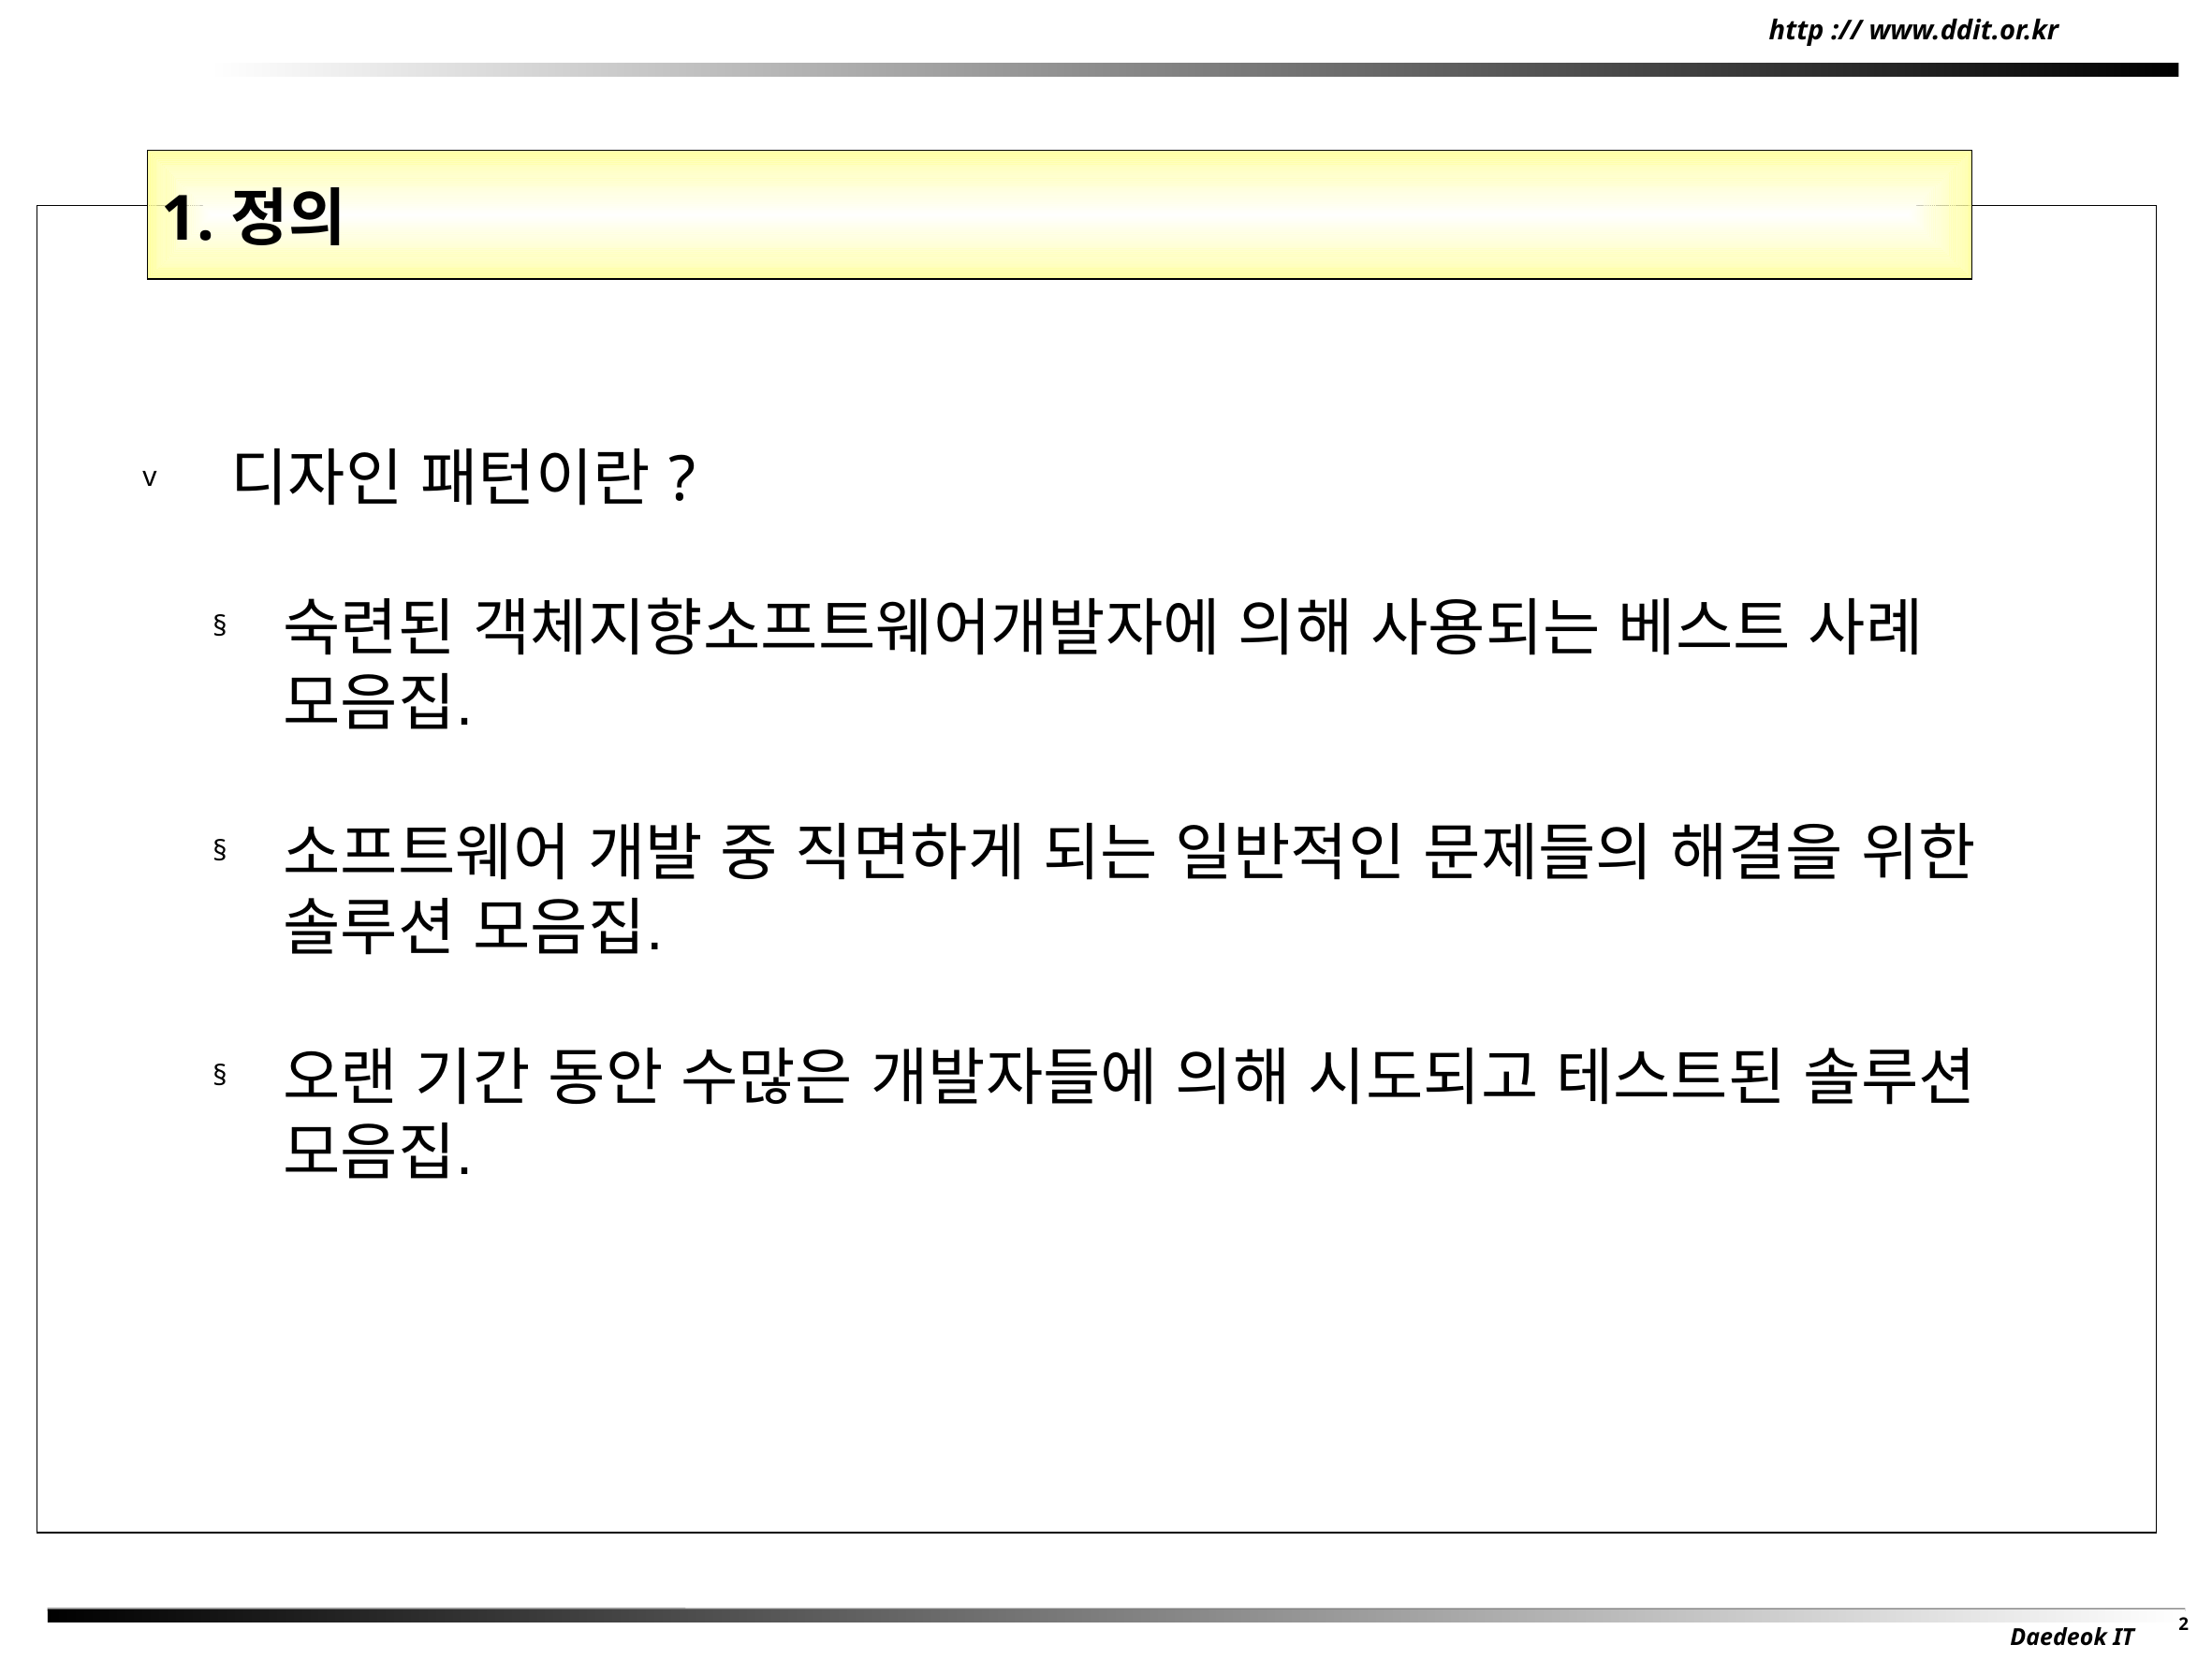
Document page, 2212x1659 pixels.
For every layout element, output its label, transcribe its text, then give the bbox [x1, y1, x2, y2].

text_box 1. 정의 [147, 150, 1972, 280]
text_box 디자인 패턴이란 ? 숙련된 객체지향소프트웨어개발자에 의해 사용되는 베스트 사례 모음집. 소프트웨어 개발 중 직면하게 되는 일반적인 문제들의 해결을 위한 솔루션 모음집. 오랜 기간 동안 수많은 개발자들에 의해 시도되고 테스트된 솔루션 모음집. [128, 431, 2058, 1195]
